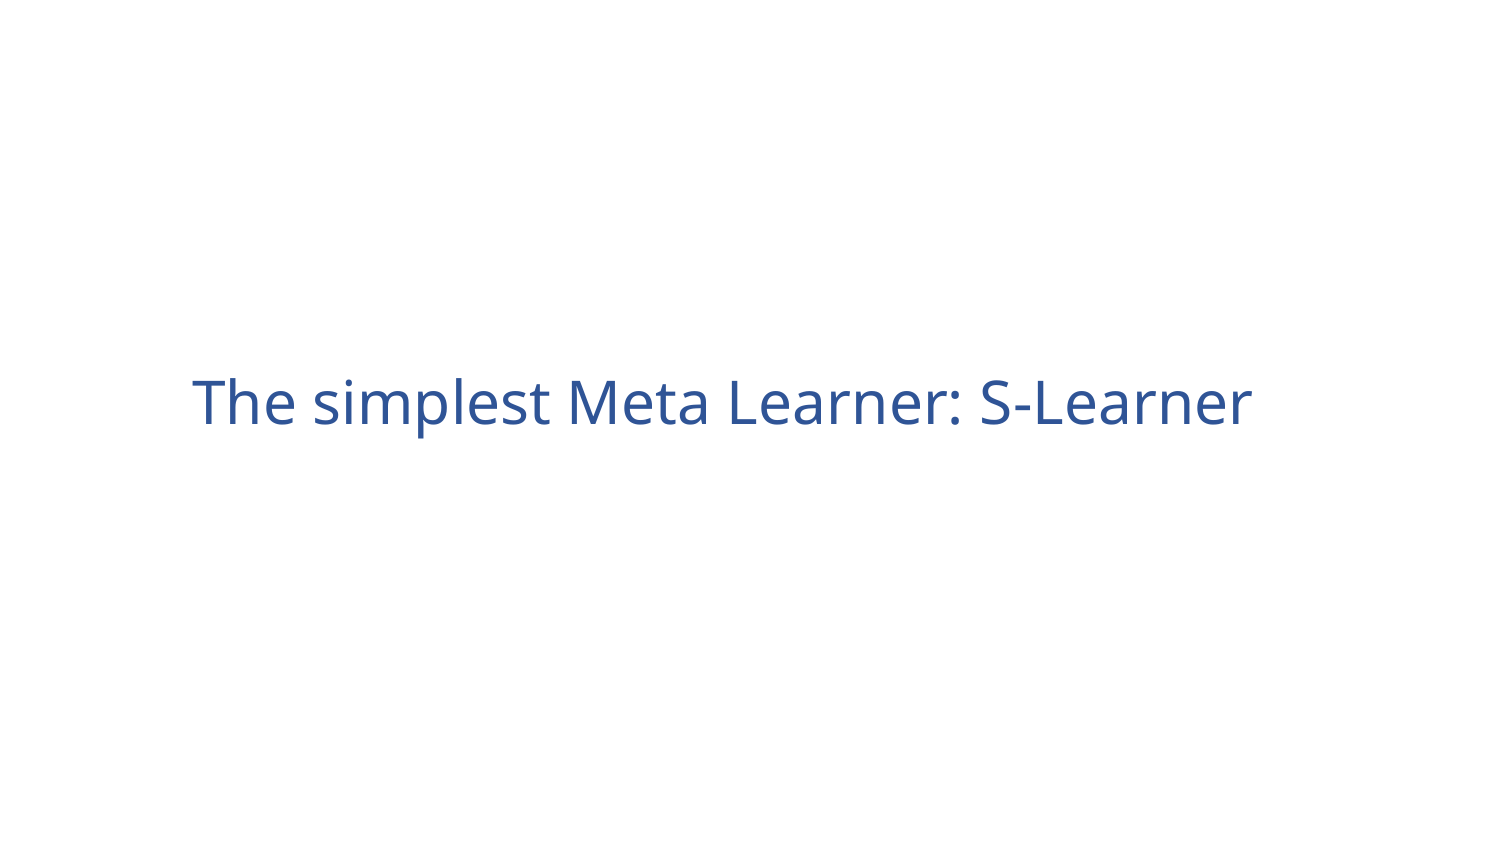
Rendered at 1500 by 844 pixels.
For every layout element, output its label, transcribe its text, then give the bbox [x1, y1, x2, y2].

text_box The simplest Meta Learner: S-Learner [28, 360, 1419, 452]
